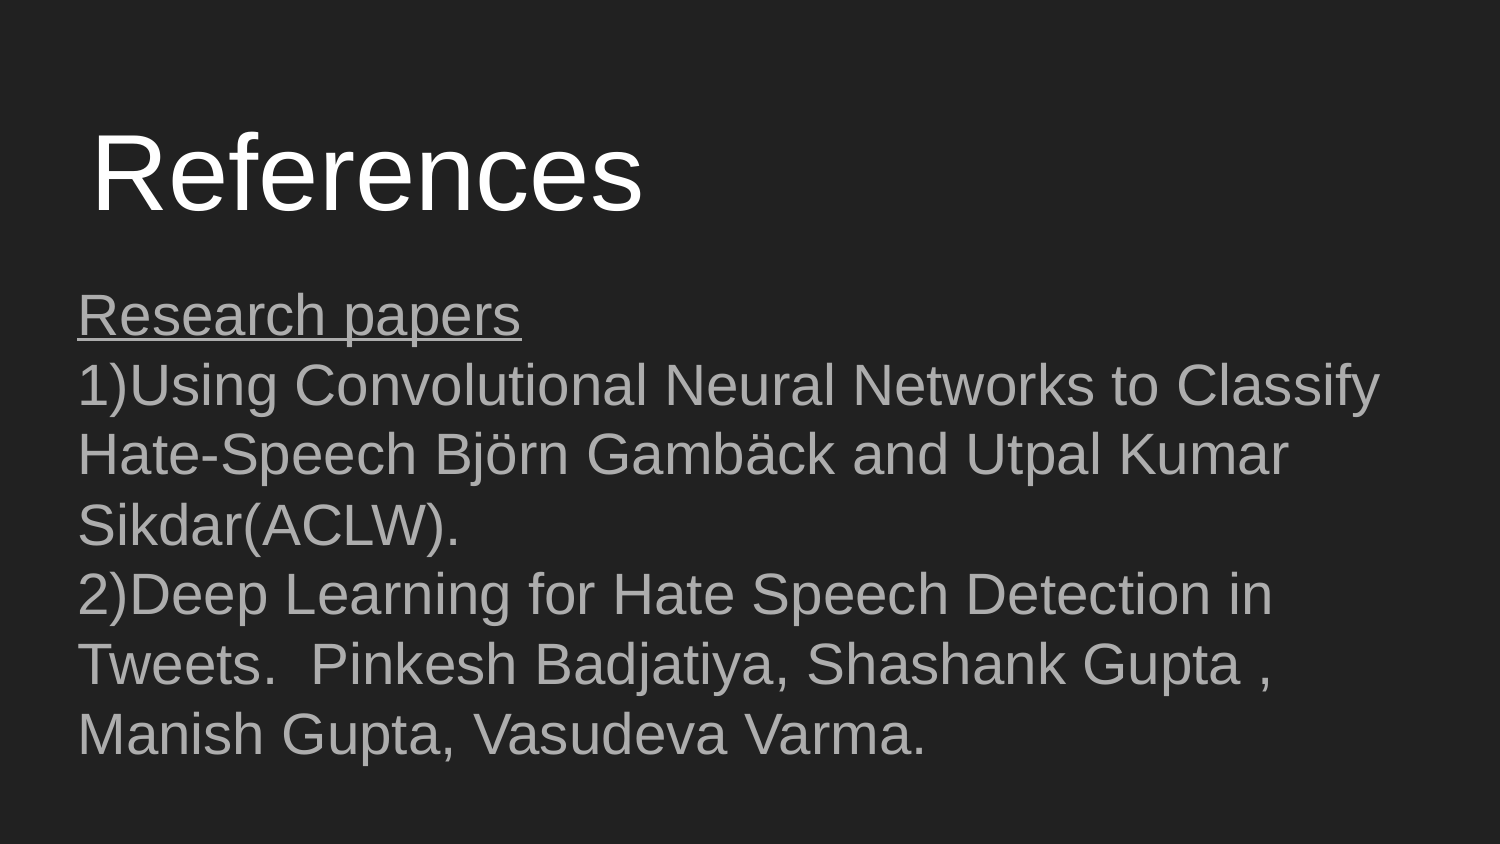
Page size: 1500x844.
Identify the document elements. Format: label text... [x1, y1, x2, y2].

title References [75, 94, 1425, 248]
subtitle Research papers 1)Using Convolutional Neural Networks to Classify Hate-Speech Björn Gambäck and Utpal Kumar Sikdar(ACLW). 2)Deep Learning for Hate Speech Detection in Tweets. Pinkesh Badjatiya, Shashank Gupta , Manish Gupta, Vasudeva Varma. [62, 261, 1412, 796]
